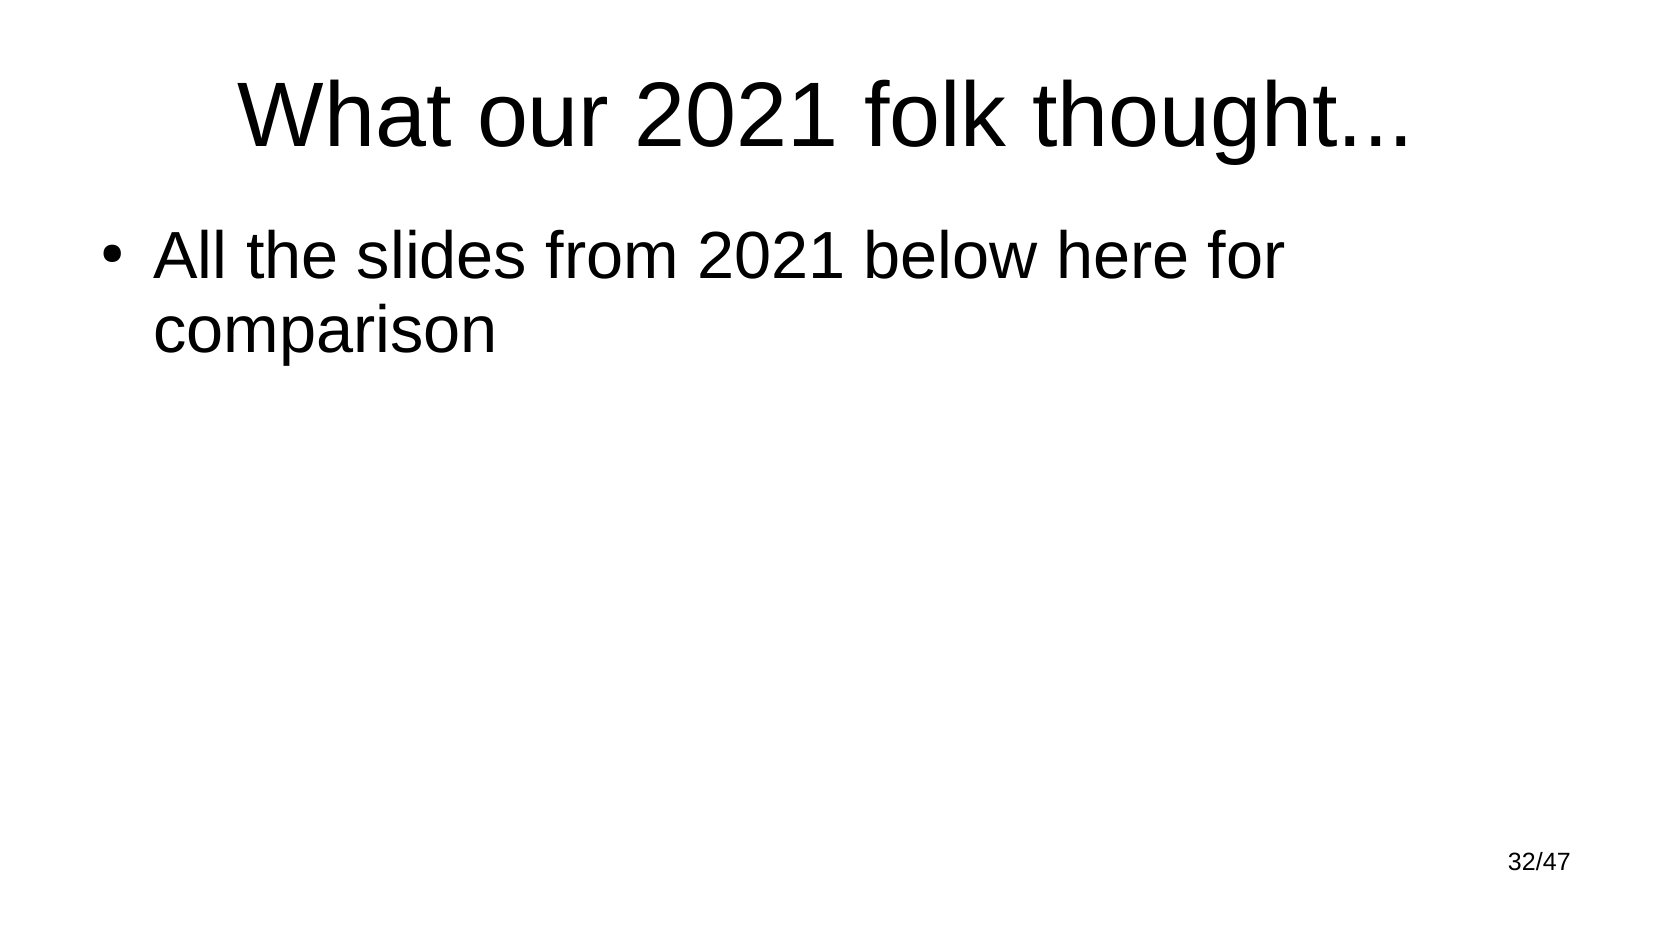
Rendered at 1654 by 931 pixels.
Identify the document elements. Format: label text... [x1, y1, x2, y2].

title What our 2021 folk thought... [82, 37, 1571, 193]
list All the slides from 2021 below here for comparison [82, 217, 1571, 758]
